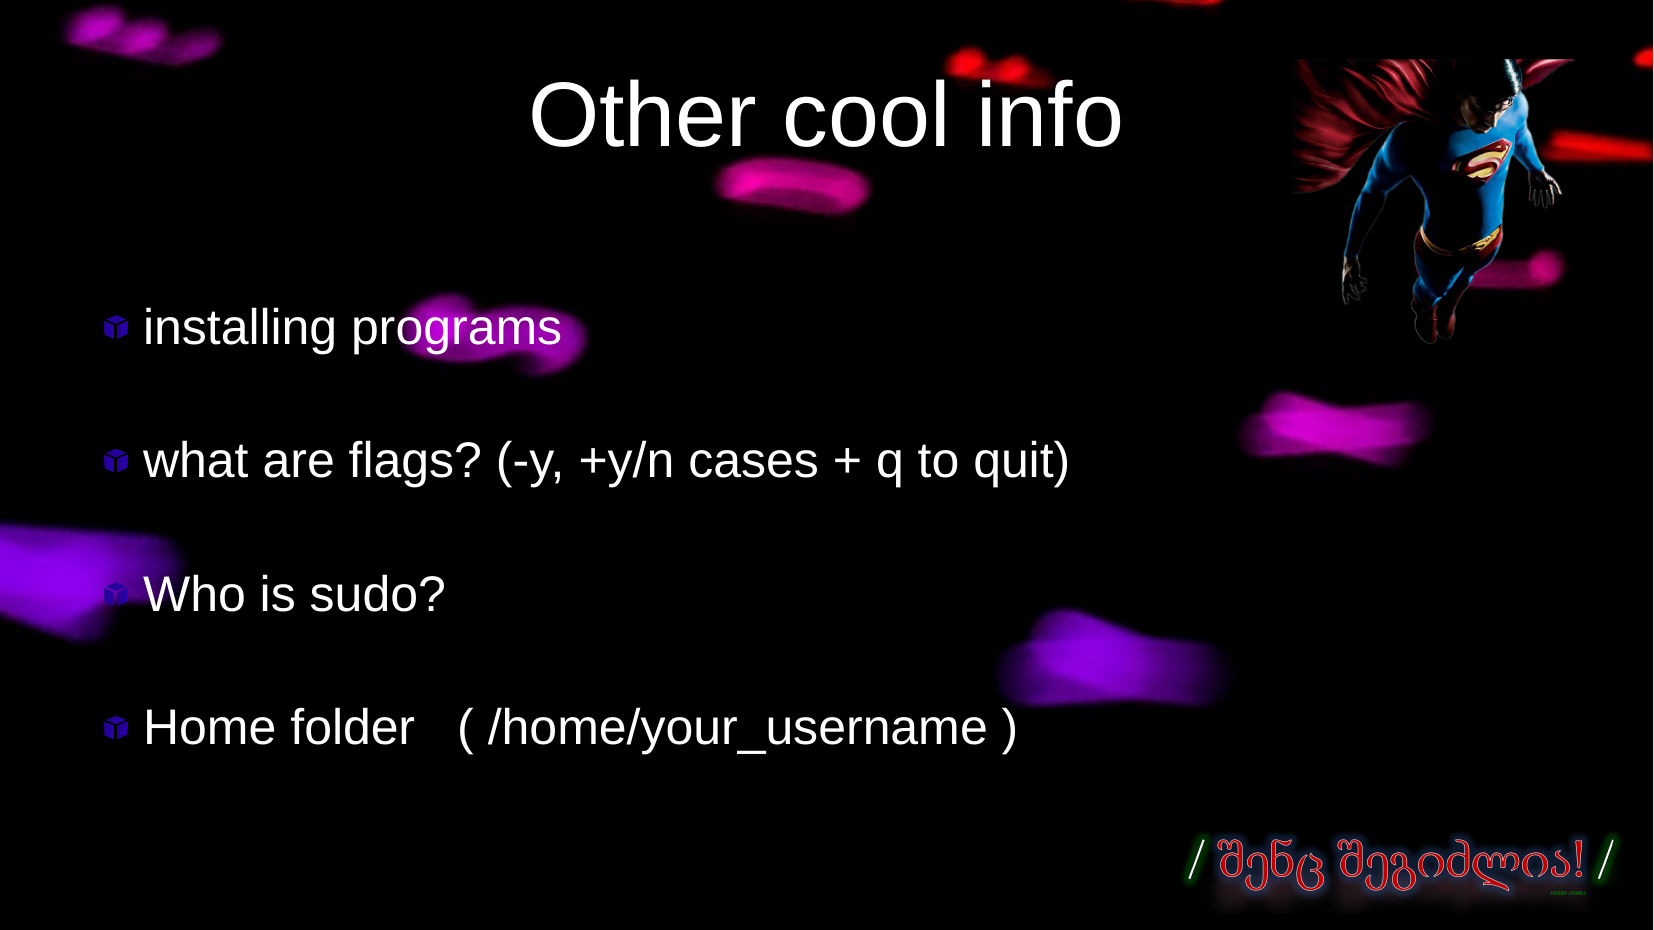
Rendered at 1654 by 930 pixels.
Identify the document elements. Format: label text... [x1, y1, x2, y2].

picture [0, 0, 1654, 930]
list installing programs what are flags? (-y, +y/n cases + q to quit) Who is sudo? Home folder ( /home/your_username ) [90, 165, 1486, 766]
title Other cool info [82, 37, 1571, 193]
